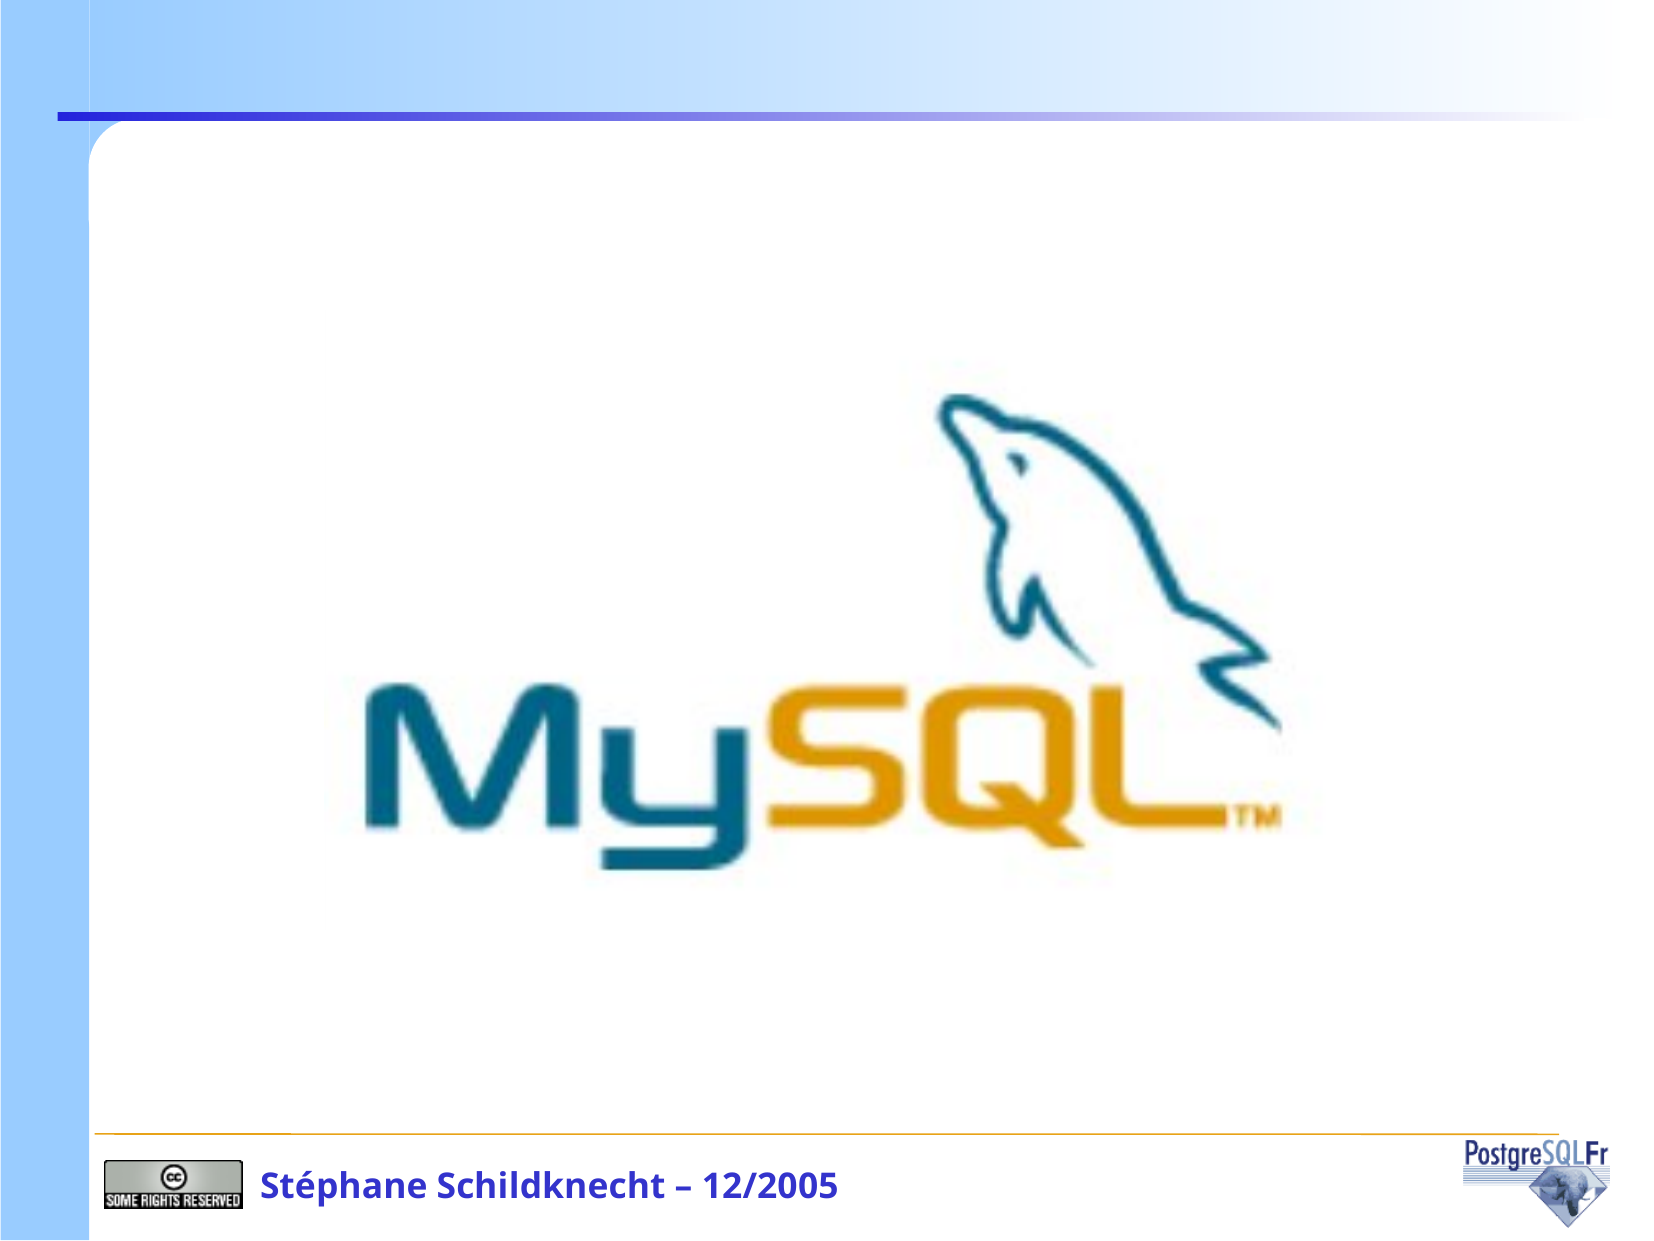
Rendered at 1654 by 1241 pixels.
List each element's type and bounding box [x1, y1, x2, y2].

picture [1462, 1139, 1610, 1228]
picture [324, 310, 1329, 930]
picture [104, 1160, 243, 1209]
